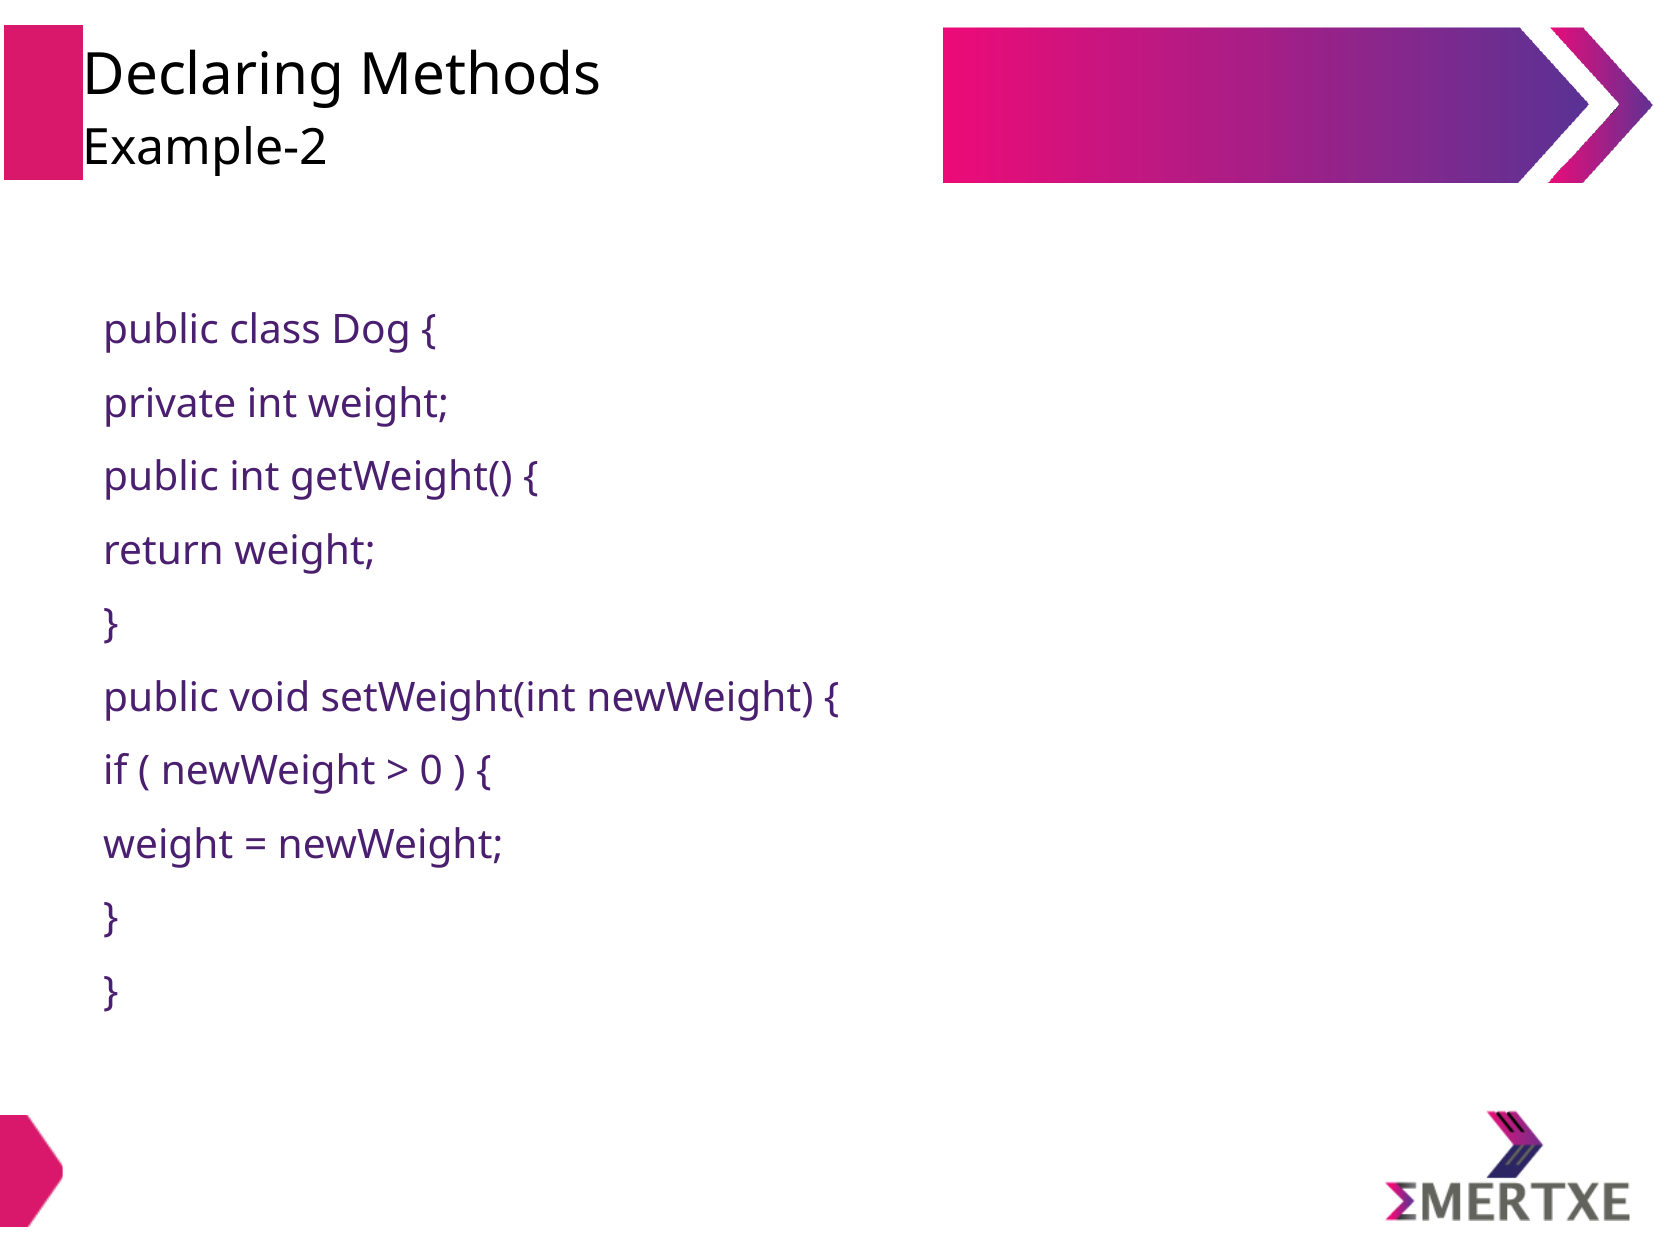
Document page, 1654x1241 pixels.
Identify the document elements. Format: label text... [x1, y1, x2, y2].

list public class Dog { private int weight; public int getWeight() { return weight; } public void setWeight(int newWeight) { if ( newWeight > 0 ) { weight = newWeight; } } [60, 300, 1549, 1020]
picture [1385, 1107, 1631, 1221]
picture [1571, 27, 1653, 183]
title Declaring Methods Example-2 [82, 2, 1571, 210]
